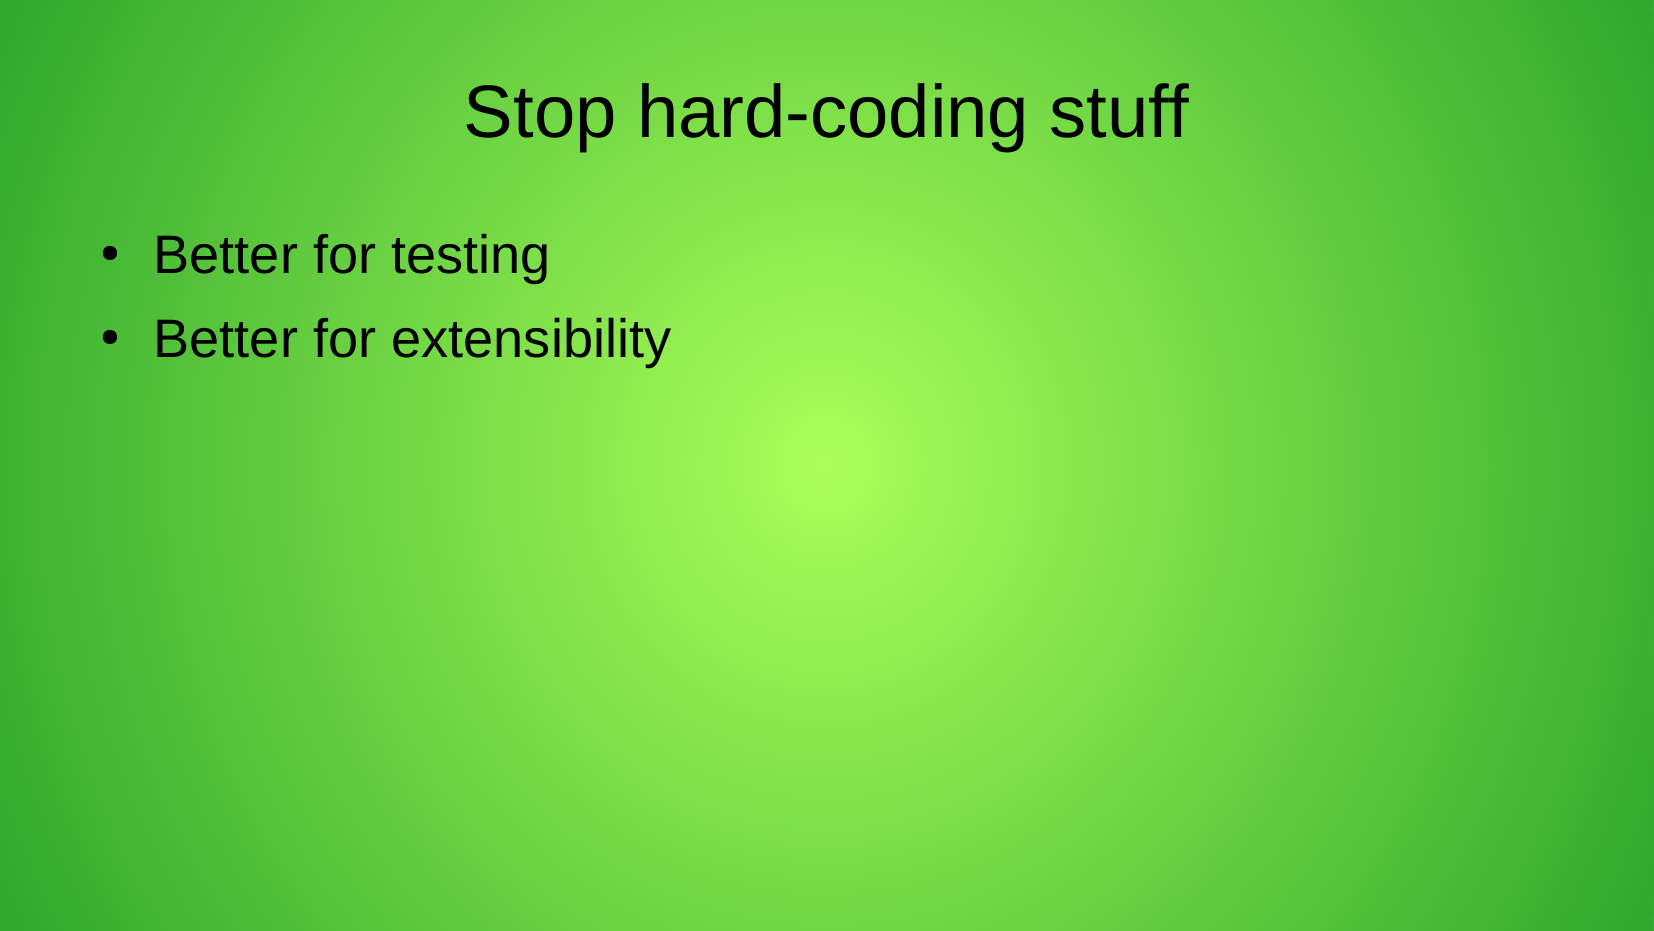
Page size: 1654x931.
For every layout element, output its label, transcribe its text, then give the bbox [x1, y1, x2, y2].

title Stop hard-coding stuff [82, 35, 1571, 189]
list Better for testing Better for extensibility [82, 224, 1571, 764]
